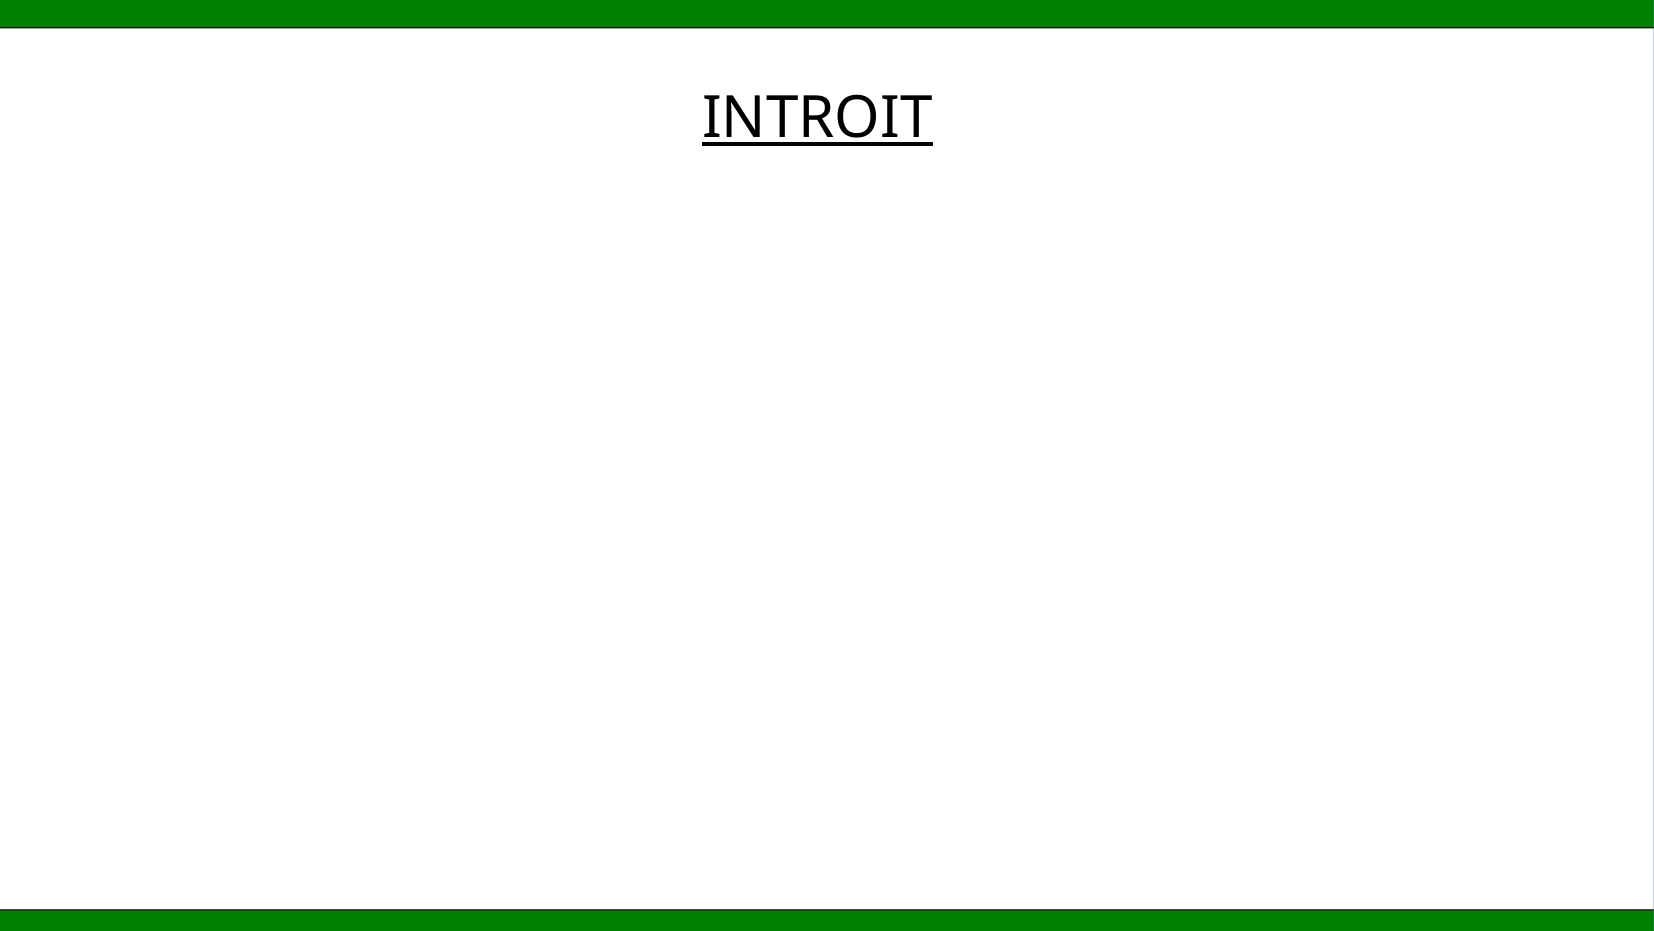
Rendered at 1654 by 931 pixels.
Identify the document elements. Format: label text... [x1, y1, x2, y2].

text_box INTROIT [90, 67, 1546, 160]
picture [0, 0, 1654, 931]
